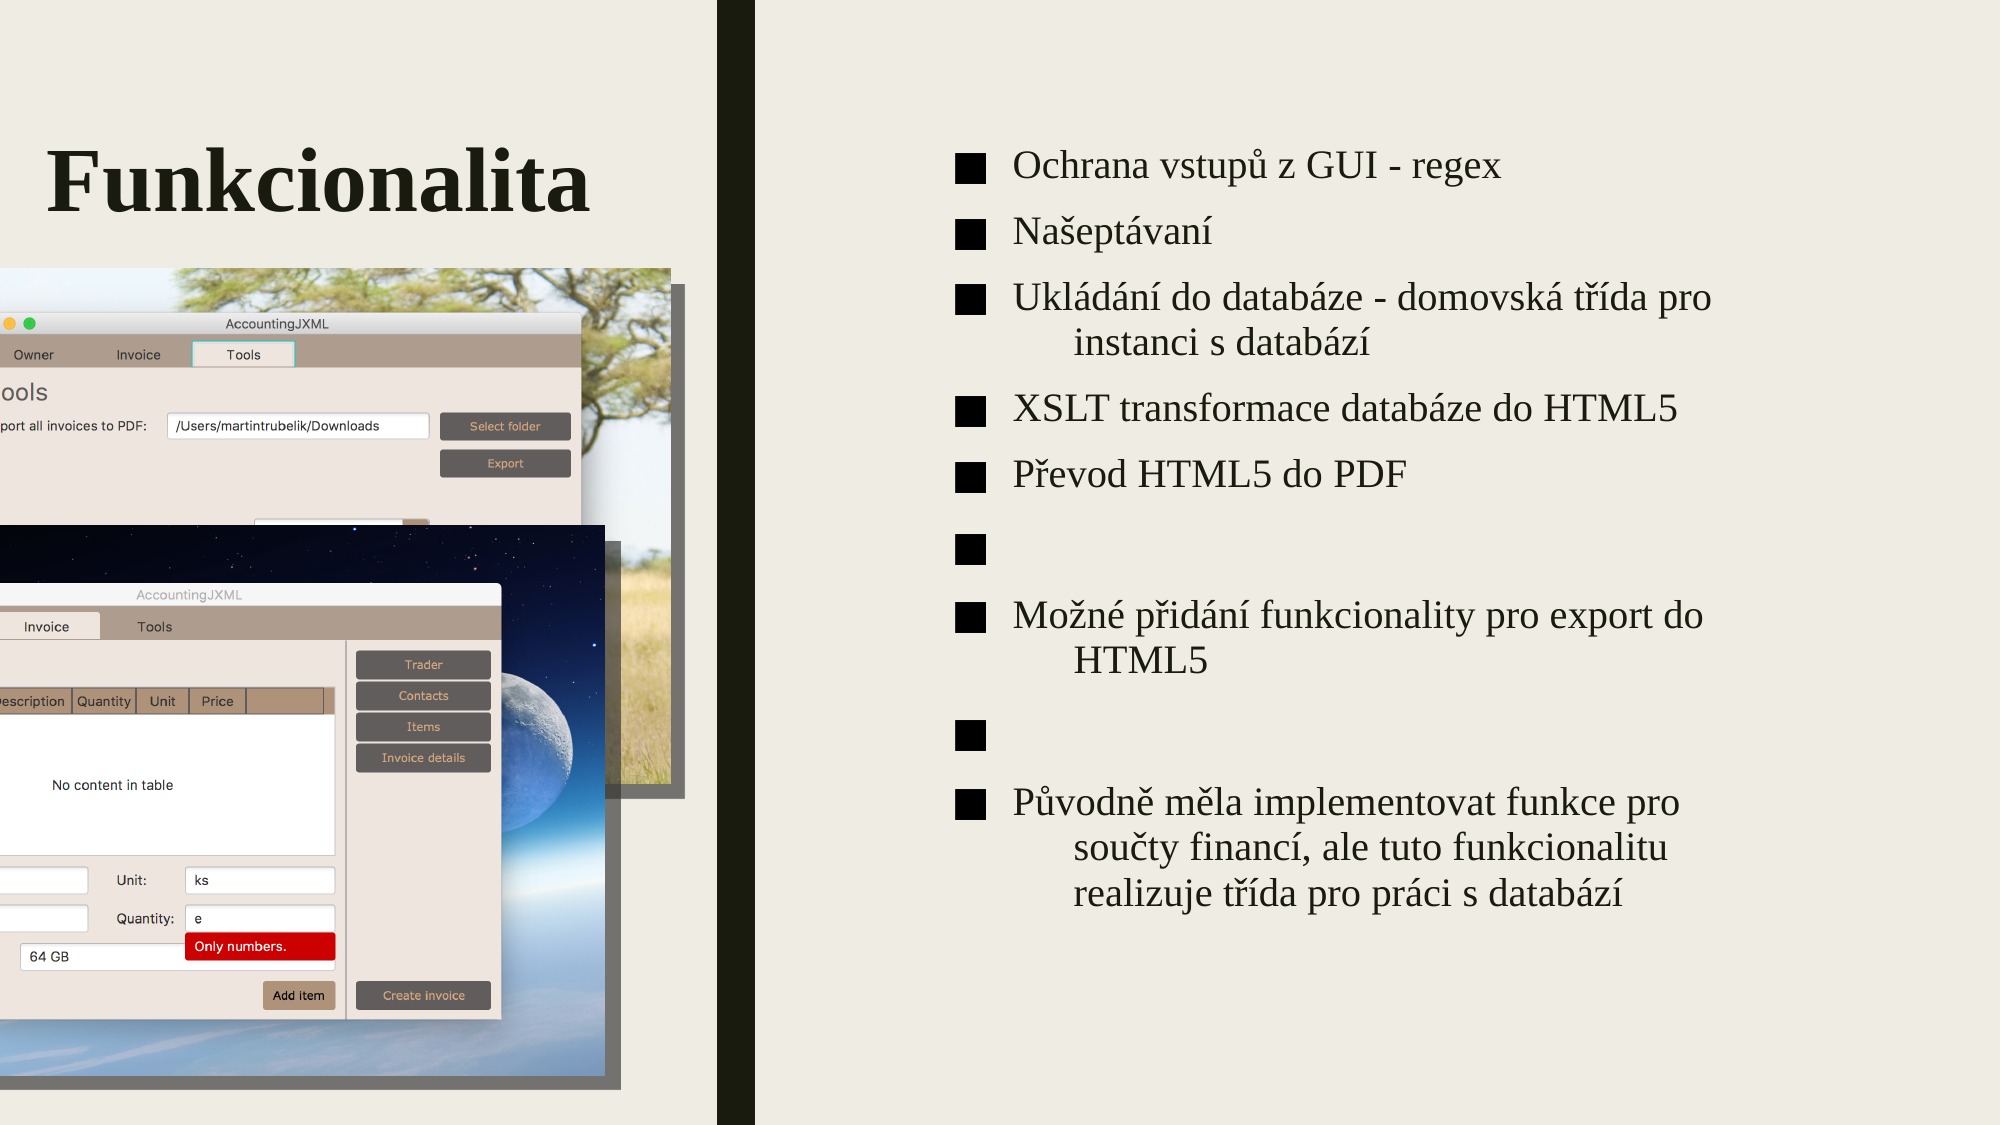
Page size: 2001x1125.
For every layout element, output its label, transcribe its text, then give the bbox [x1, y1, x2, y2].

text_box [0, 0, 2000, 1125]
title Funkcionalita [31, 125, 635, 253]
picture [0, 268, 671, 1076]
text_box Ochrana vstupů z GUI - regex Našeptávaní Ukládání do databáze - domovská třída pro instanci s databází XSLT transformace databáze do HTML5 Převod HTML5 do PDF Možné přidání funkcionality pro export do HTML5 Původně měla implementovat funkce pro součty financí, ale tuto funkcionalitu realizuje třída pro práci s databází [936, 134, 1791, 929]
